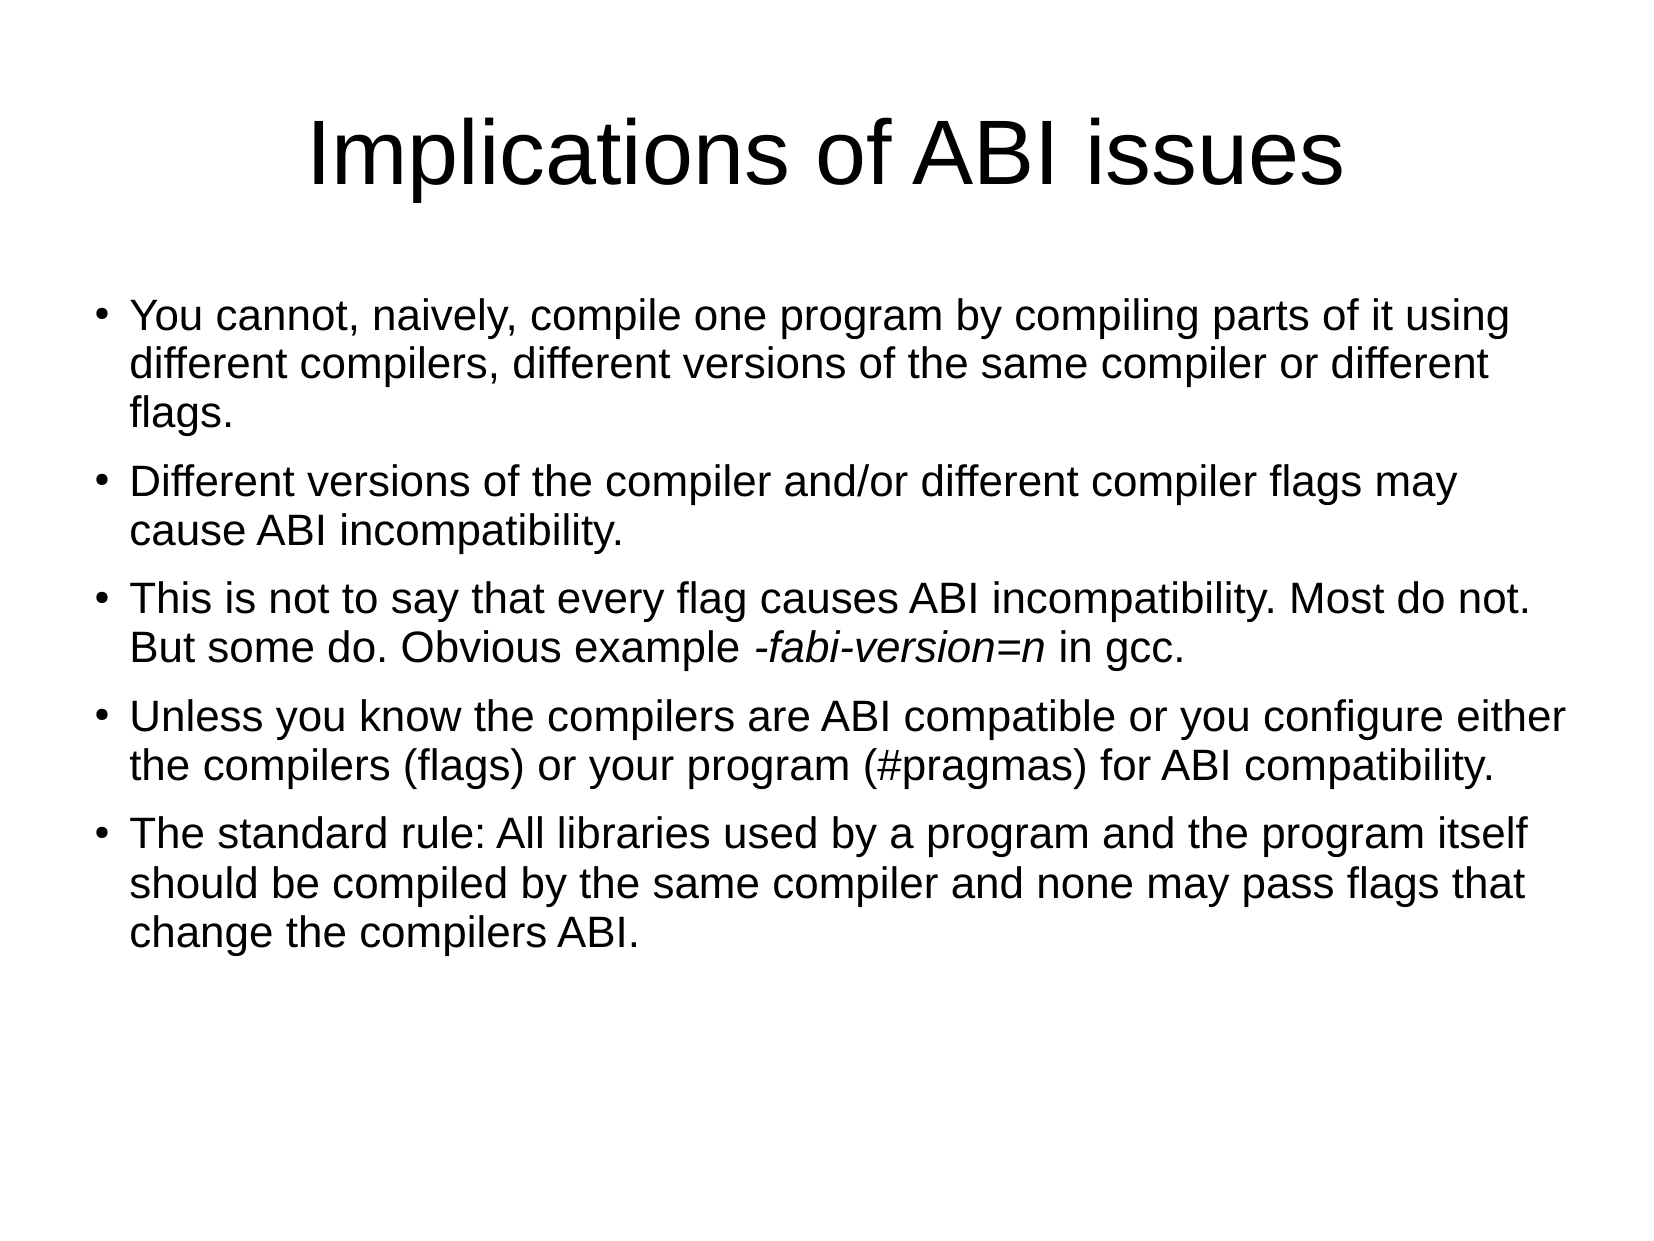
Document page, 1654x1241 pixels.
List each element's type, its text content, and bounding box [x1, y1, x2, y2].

title Implications of ABI issues [82, 49, 1571, 257]
list You cannot, naively, compile one program by compiling parts of it using different compilers, different versions of the same compiler or different flags. Different versions of the compiler and/or different compiler flags may cause ABI incompatibility. This is not to say that every flag causes ABI incompatibility. Most do not. But some do. Obvious example -fabi-version=n in gcc. Unless you know the compilers are ABI compatible or you configure either the compilers (flags) or your program (#pragmas) for ABI compatibility. The standard rule: All libraries used by a program and the program itself should be compiled by the same compiler and none may pass flags that change the compilers ABI. [82, 290, 1571, 1010]
